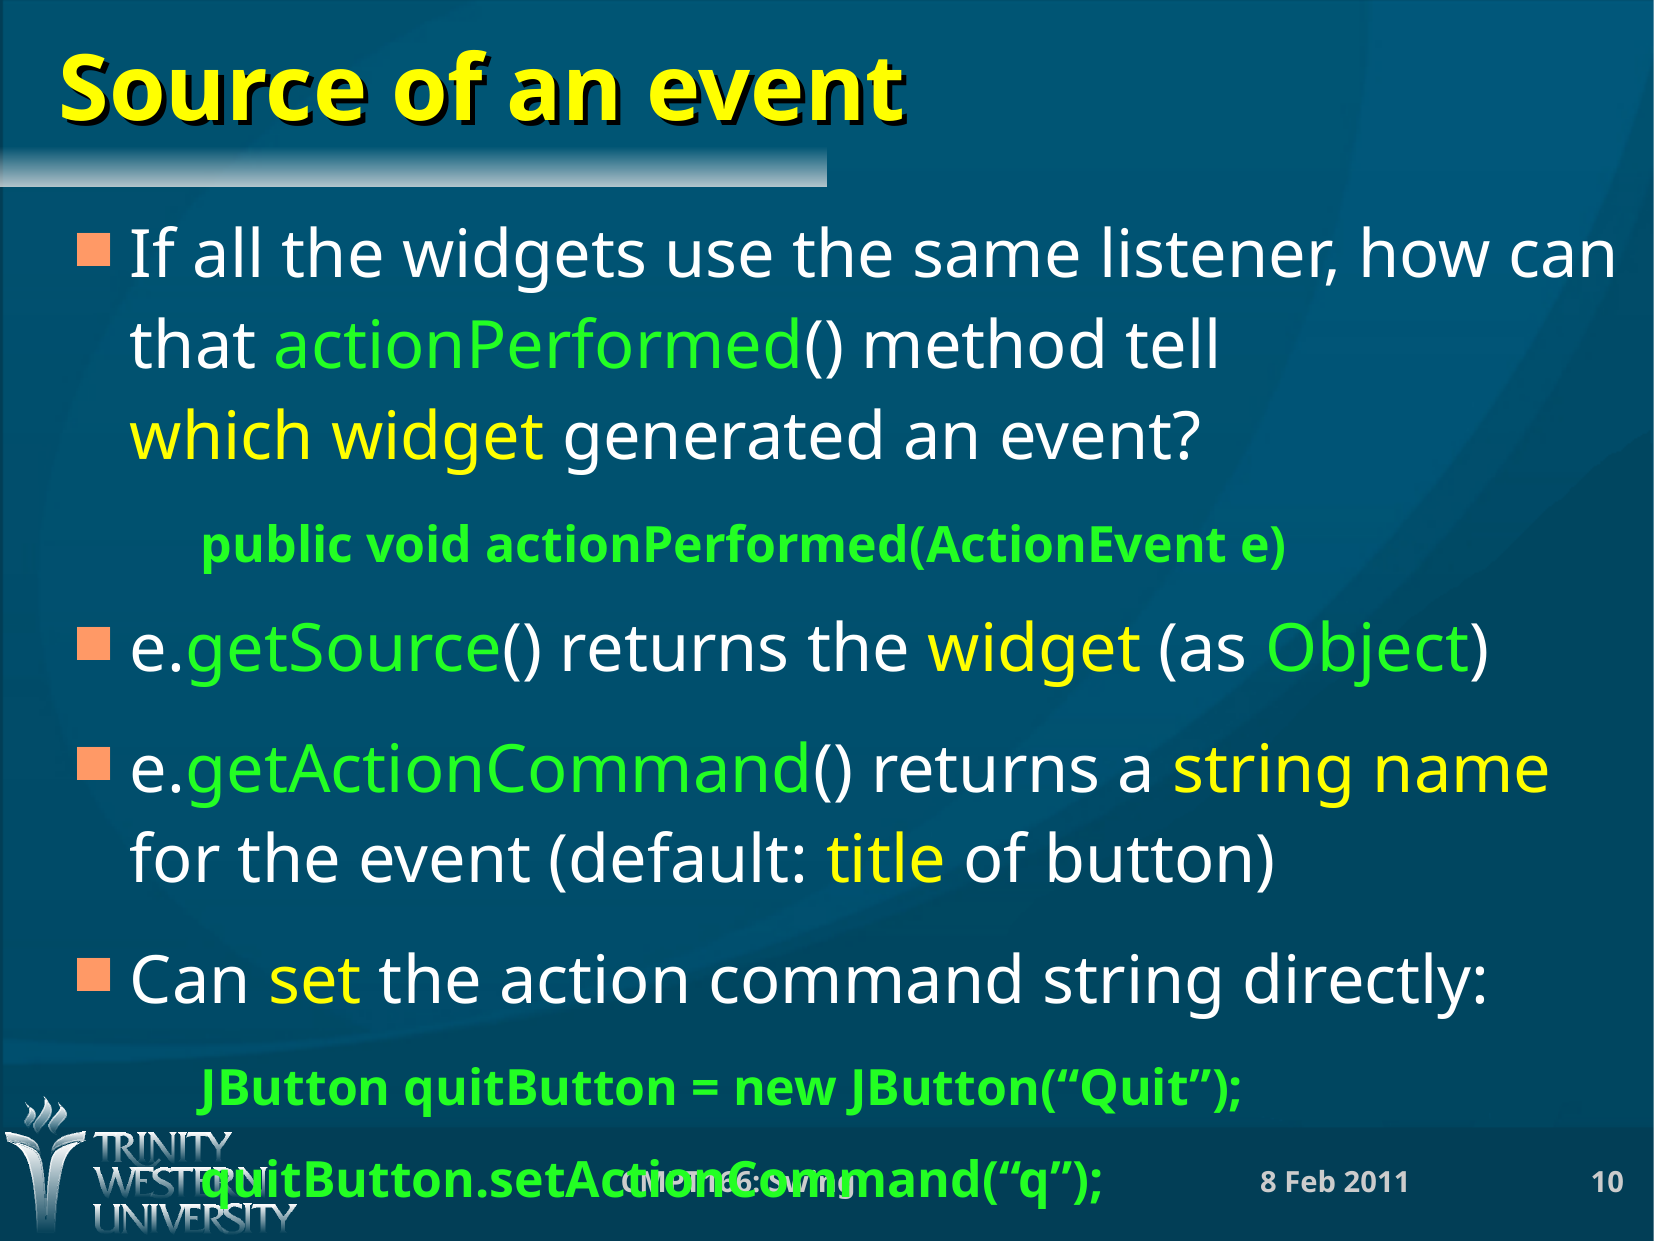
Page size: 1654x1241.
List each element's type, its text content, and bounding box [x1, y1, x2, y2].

list If all the widgets use the same listener, how can that actionPerformed() method tell which widget generated an event? public void actionPerformed(ActionEvent e) e.getSource() returns the widget (as Object) e.getActionCommand() returns a string name for the event (default: title of button) Can set the action command string directly: JButton quitButton = new JButton(“Quit”); quitButton.setActionCommand(“q”); [59, 206, 1625, 1092]
picture [38, 1227, 54, 1232]
title Source of an event [59, 19, 1595, 148]
